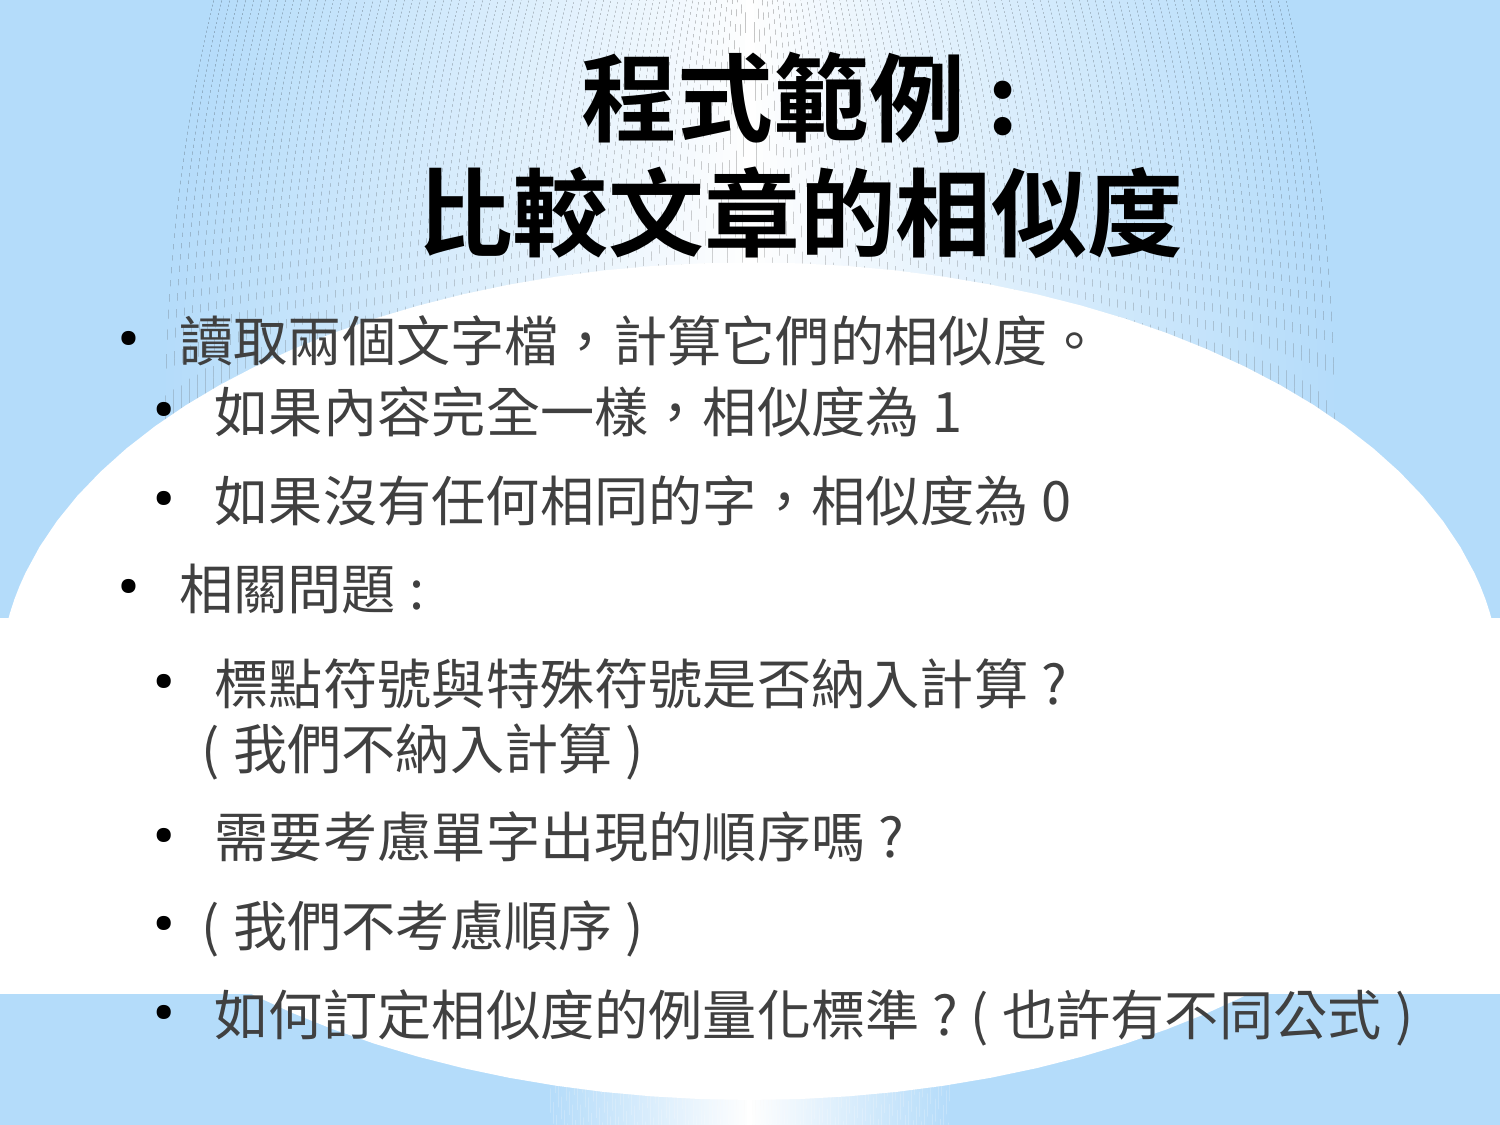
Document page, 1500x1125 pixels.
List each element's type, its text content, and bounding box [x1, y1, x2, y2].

title 程式範例: 比較文章的相似度 [183, 30, 1418, 219]
list 讀取兩個文字檔，計算它們的相似度。 如果內容完全一樣，相似度為1 如果沒有任何相同的字，相似度為0 相關問題: 標點符號與特殊符號是否納入計算? (我們不納入計算) 需要考慮單字出現的順序嗎? (我們不考慮順序) 如何訂定相似度的例量化標準? (也許有不同公式) [103, 299, 1475, 1116]
